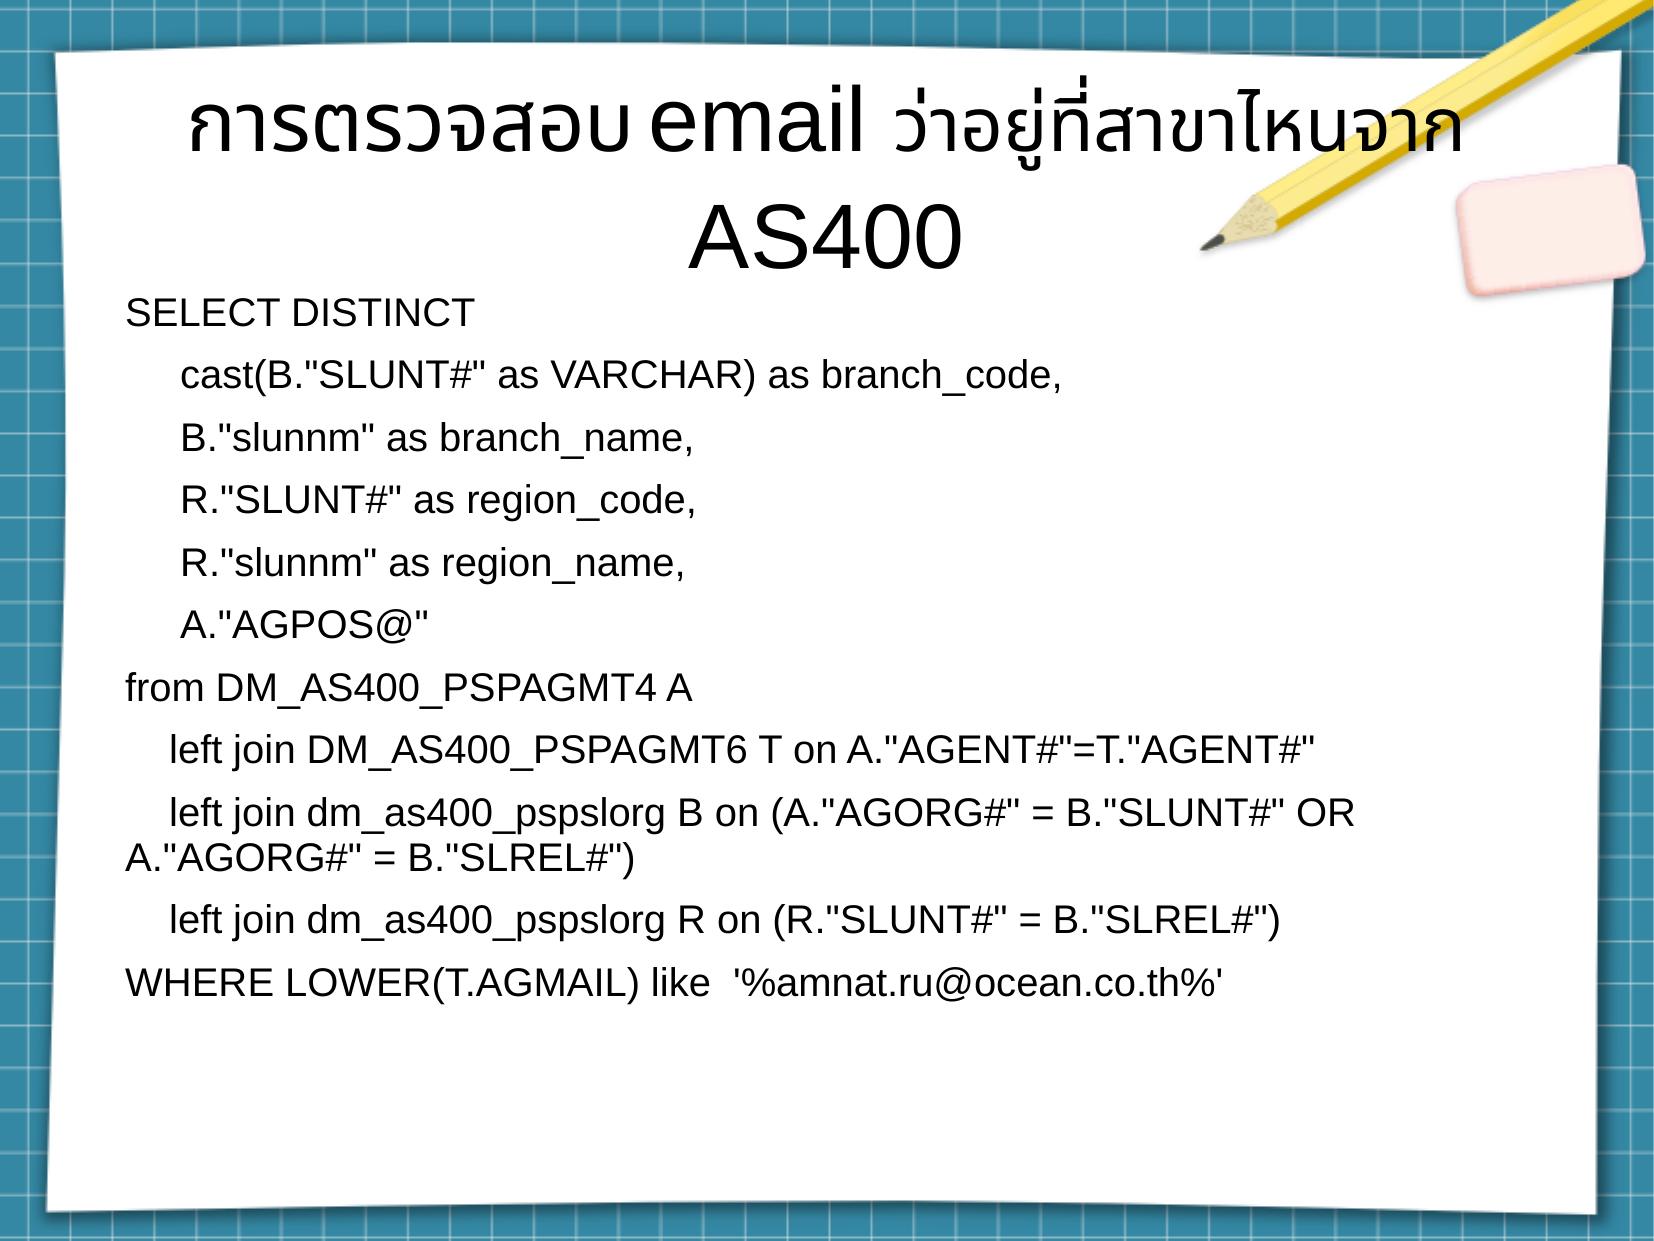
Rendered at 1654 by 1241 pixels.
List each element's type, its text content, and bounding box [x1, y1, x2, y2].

picture [0, 0, 1654, 1241]
title การตรวจสอบ email ว่าอยู่ที่สาขาไหนจาก AS400 [82, 75, 1571, 283]
list SELECT DISTINCT cast(B."SLUNT#" as VARCHAR) as branch_code, B."slunnm" as branch_name, R."SLUNT#" as region_code, R."slunnm" as region_name, A."AGPOS@" from DM_AS400_PSPAGMT4 A left join DM_AS400_PSPAGMT6 T on A."AGENT#"=T."AGENT#" left join dm_as400_pspslorg B on (A."AGORG#" = B."SLUNT#" OR A."AGORG#" = B."SLREL#") left join dm_as400_pspslorg R on (R."SLUNT#" = B."SLREL#") WHERE LOWER(T.AGMAIL) like '%amnat.ru@ocean.co.th%' [82, 290, 1571, 1010]
